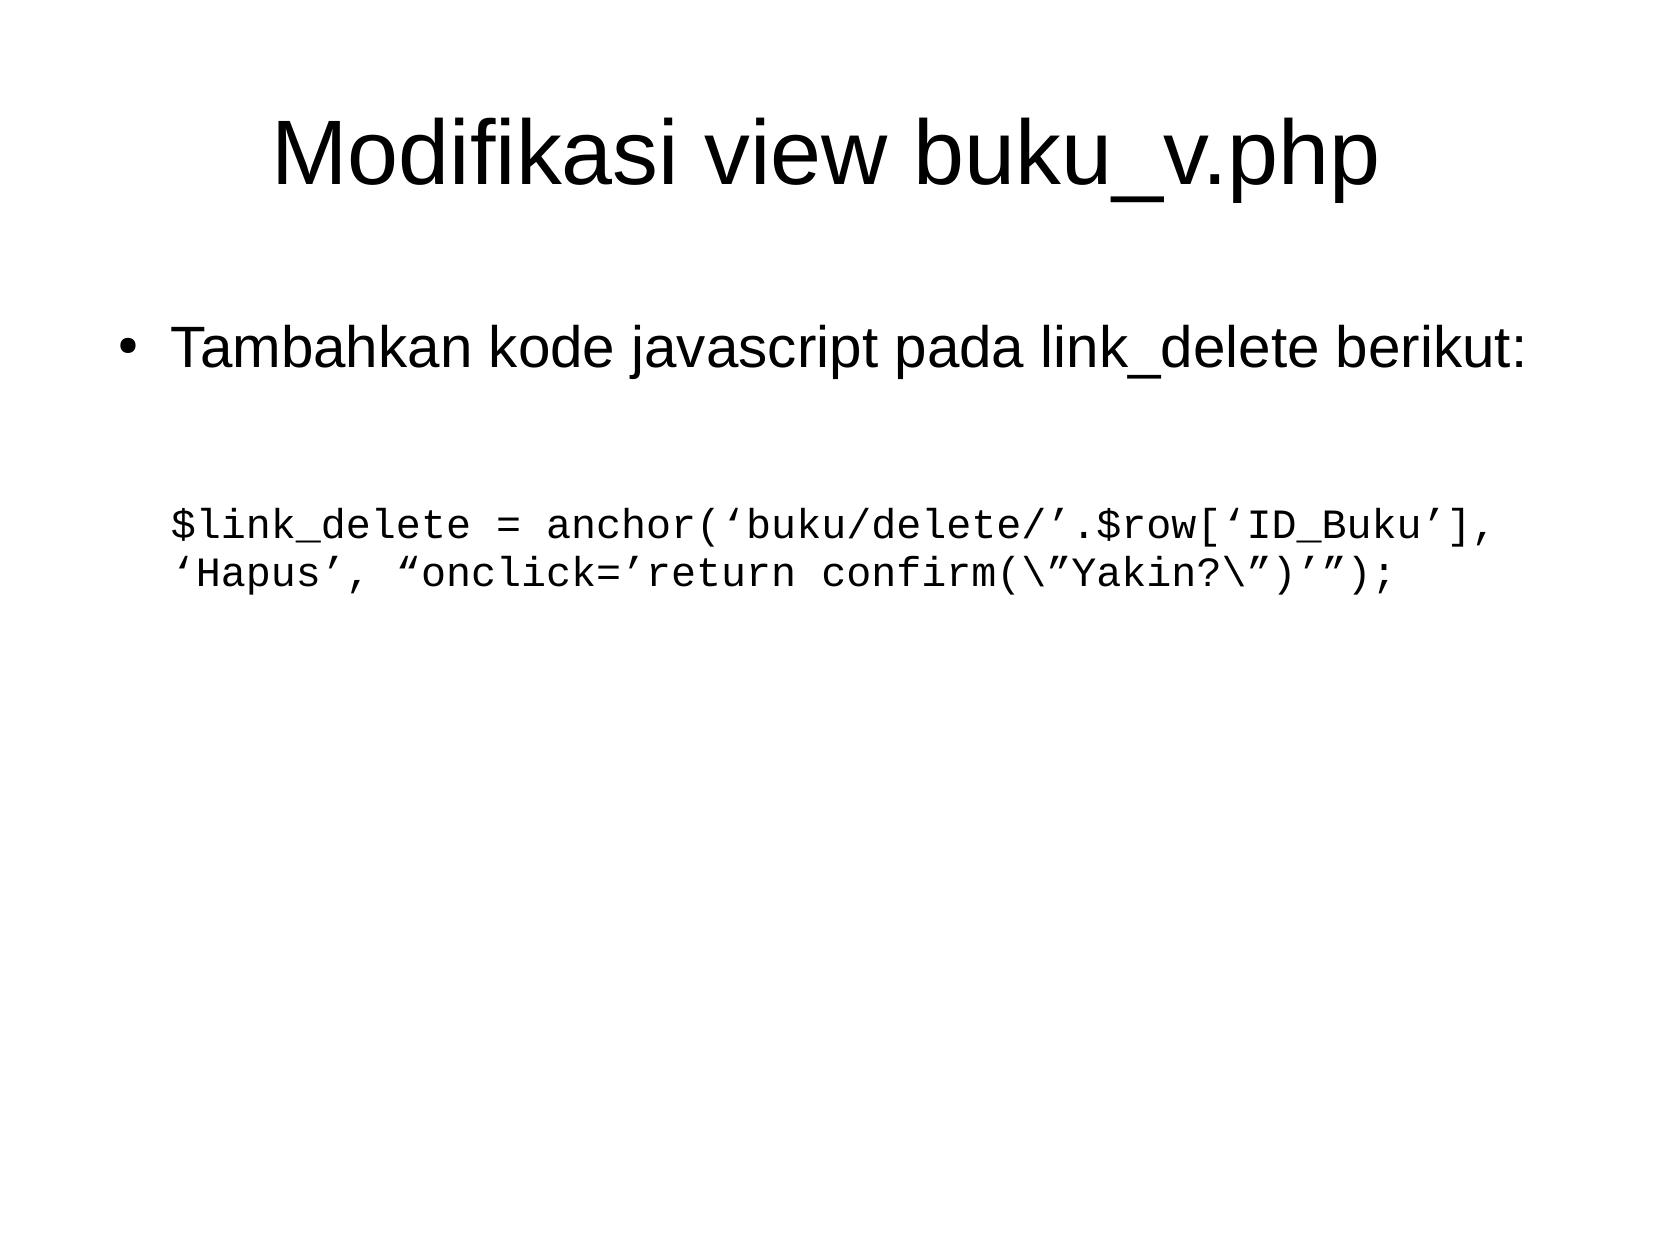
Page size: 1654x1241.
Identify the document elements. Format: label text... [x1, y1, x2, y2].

title Modifikasi view buku_v.php [82, 49, 1571, 257]
text_box Tambahkan kode javascript pada link_delete berikut: $link_delete = anchor(‘buku/delete/’.$row[‘ID_Buku’], ‘Hapus’, “onclick=’return confirm(\”Yakin?\”)’”); [99, 315, 1546, 1076]
